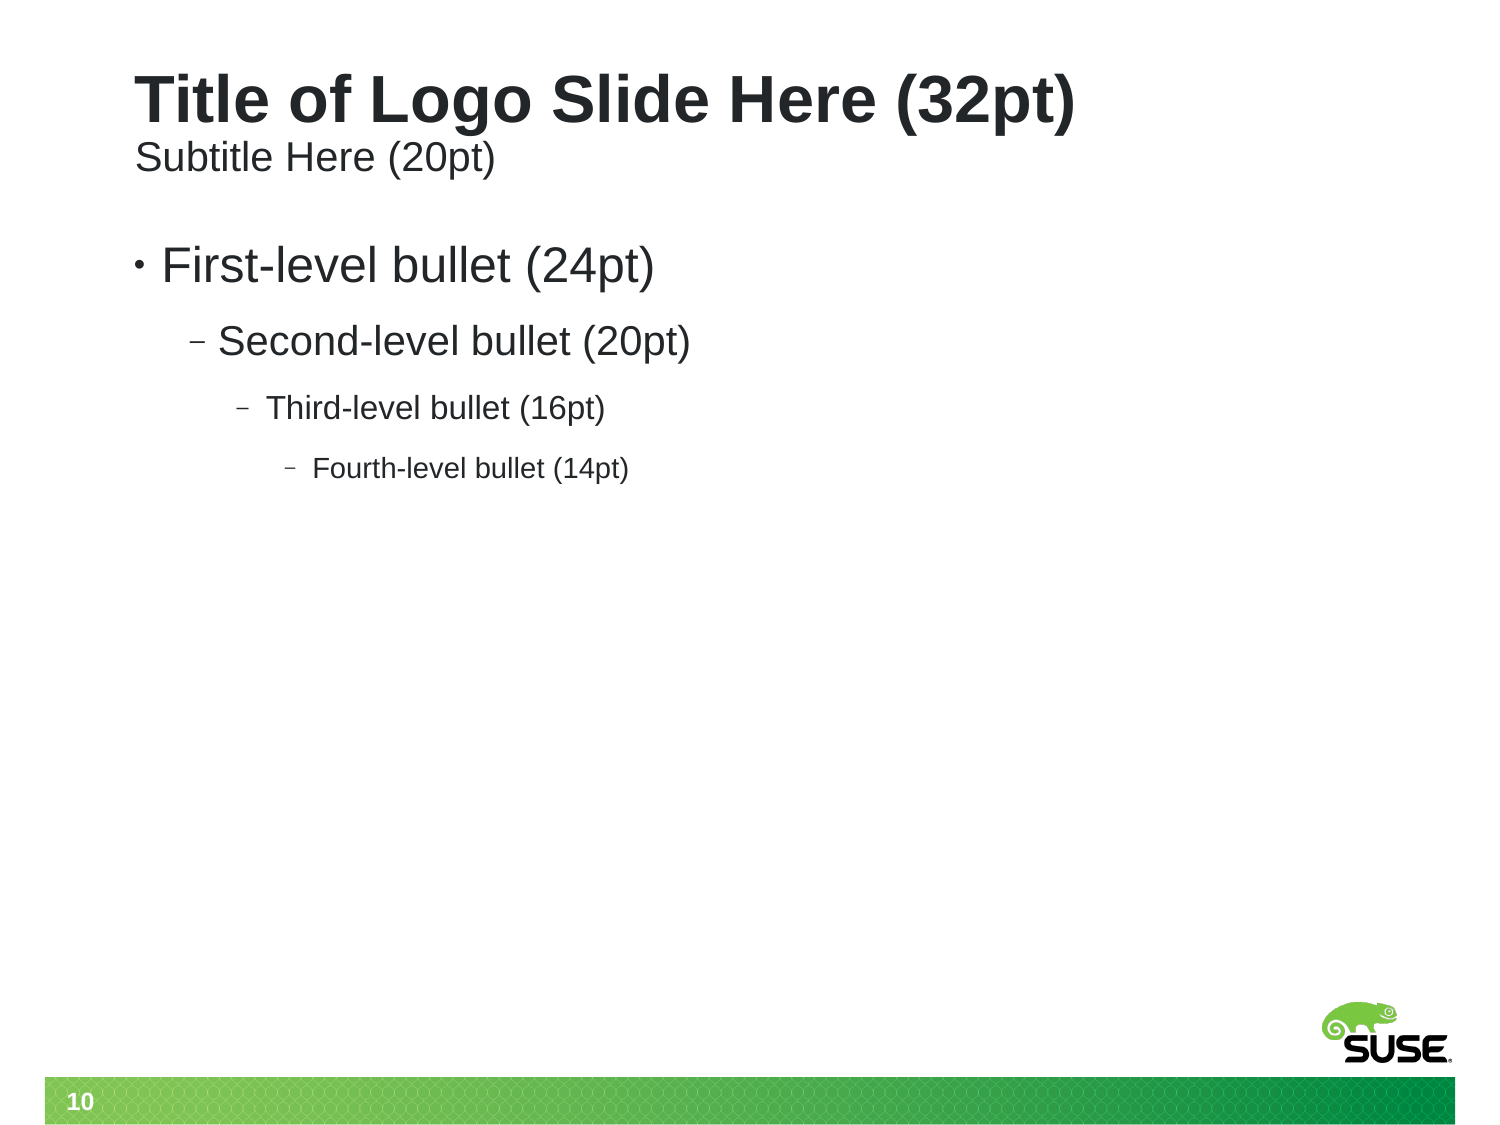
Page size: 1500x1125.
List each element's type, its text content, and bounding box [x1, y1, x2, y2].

picture [1322, 1002, 1452, 1063]
list First-level bullet (24pt) Second-level bullet (20pt) Third-level bullet (16pt) Fourth-level bullet (14pt) [133, 237, 1371, 1040]
picture [44, 1077, 1456, 1125]
title Title of Logo Slide Here (32pt) Subtitle Here (20pt) [134, 41, 1371, 205]
